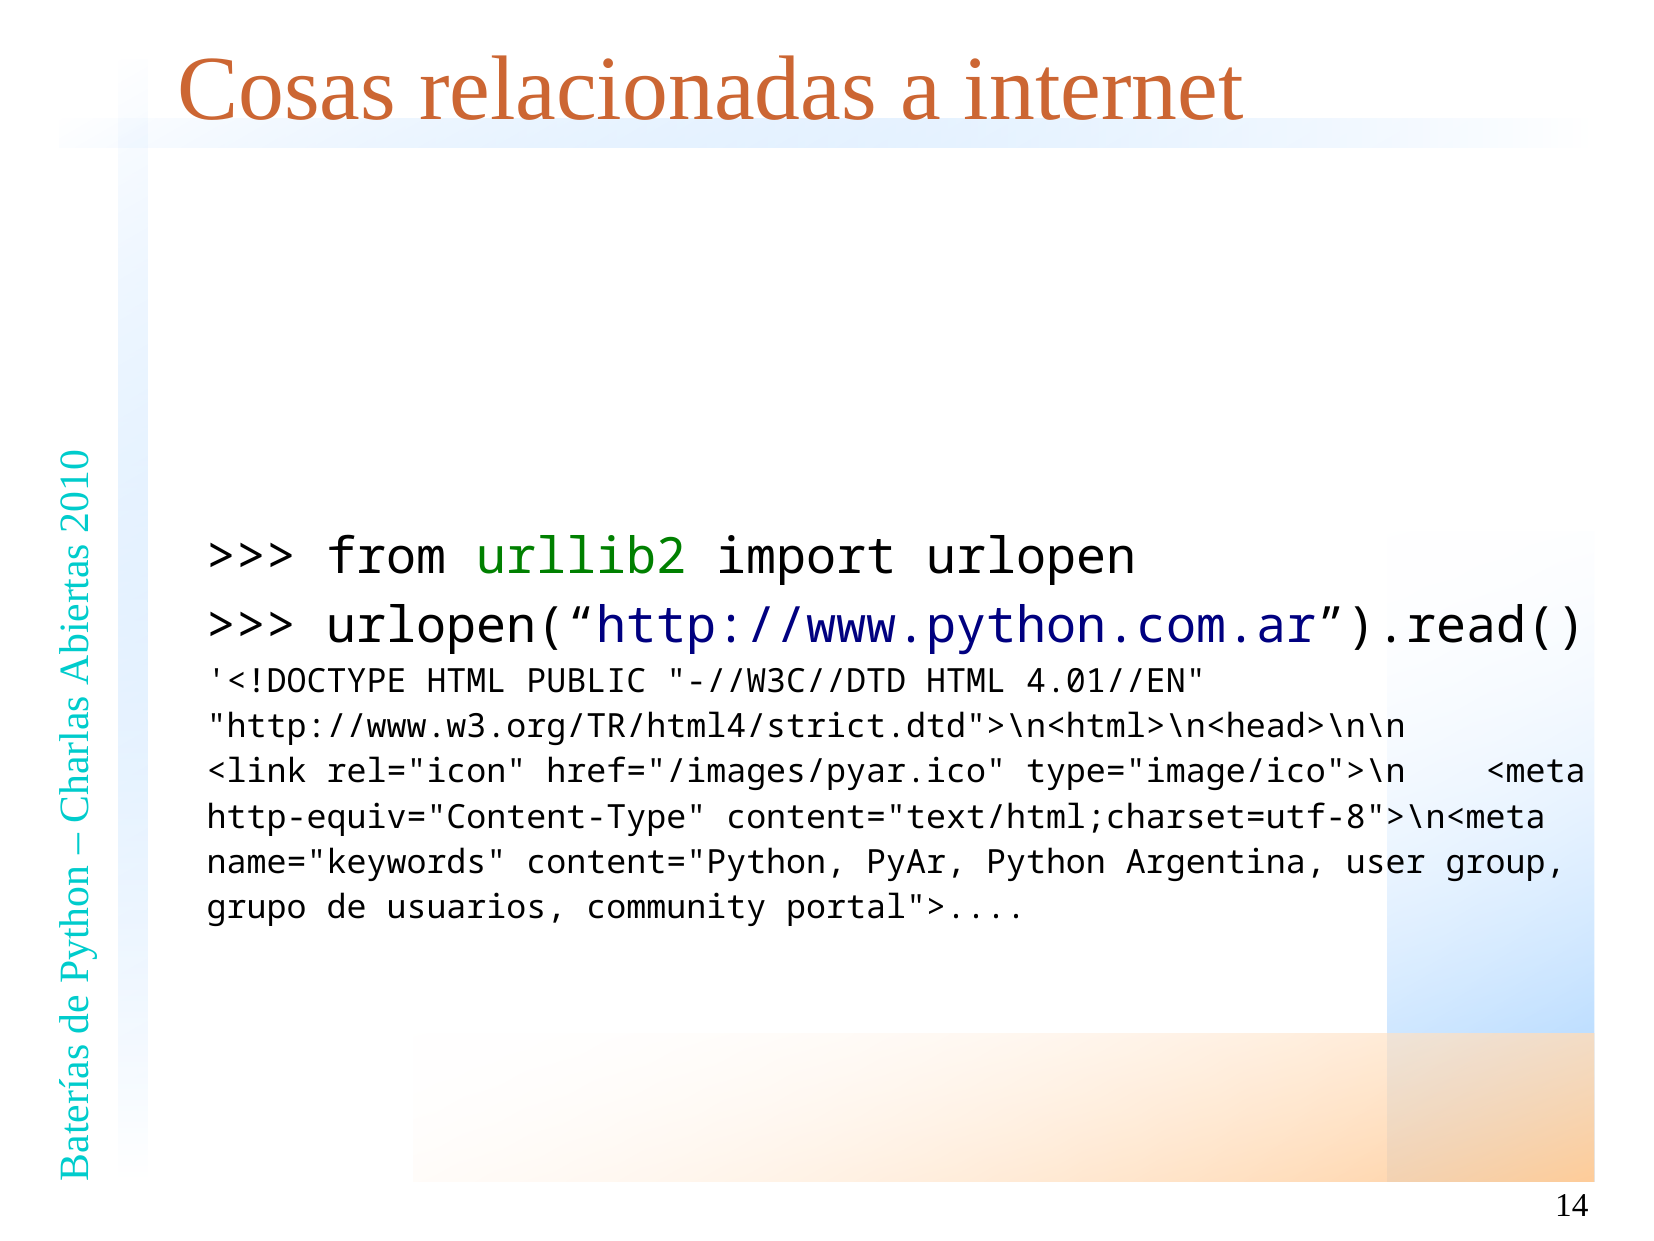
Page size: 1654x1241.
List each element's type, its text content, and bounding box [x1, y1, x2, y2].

title Cosas relacionadas a internet [177, 29, 1595, 148]
subtitle >>> from urllib2 import urlopen >>> urlopen(“http://www.python.com.ar”).read() '<!DOCTYPE HTML PUBLIC "-//W3C//DTD HTML 4.01//EN" "http://www.w3.org/TR/html4/strict.dtd">\n<html>\n<head>\n\n <link rel="icon" href="/images/pyar.ico" type="image/ico">\n <meta http-equiv="Content-Type" content="text/html;charset=utf-8">\n<meta name="keywords" content="Python, PyAr, Python Argentina, user group, grupo de usuarios, community portal">.... [177, 177, 1625, 1182]
